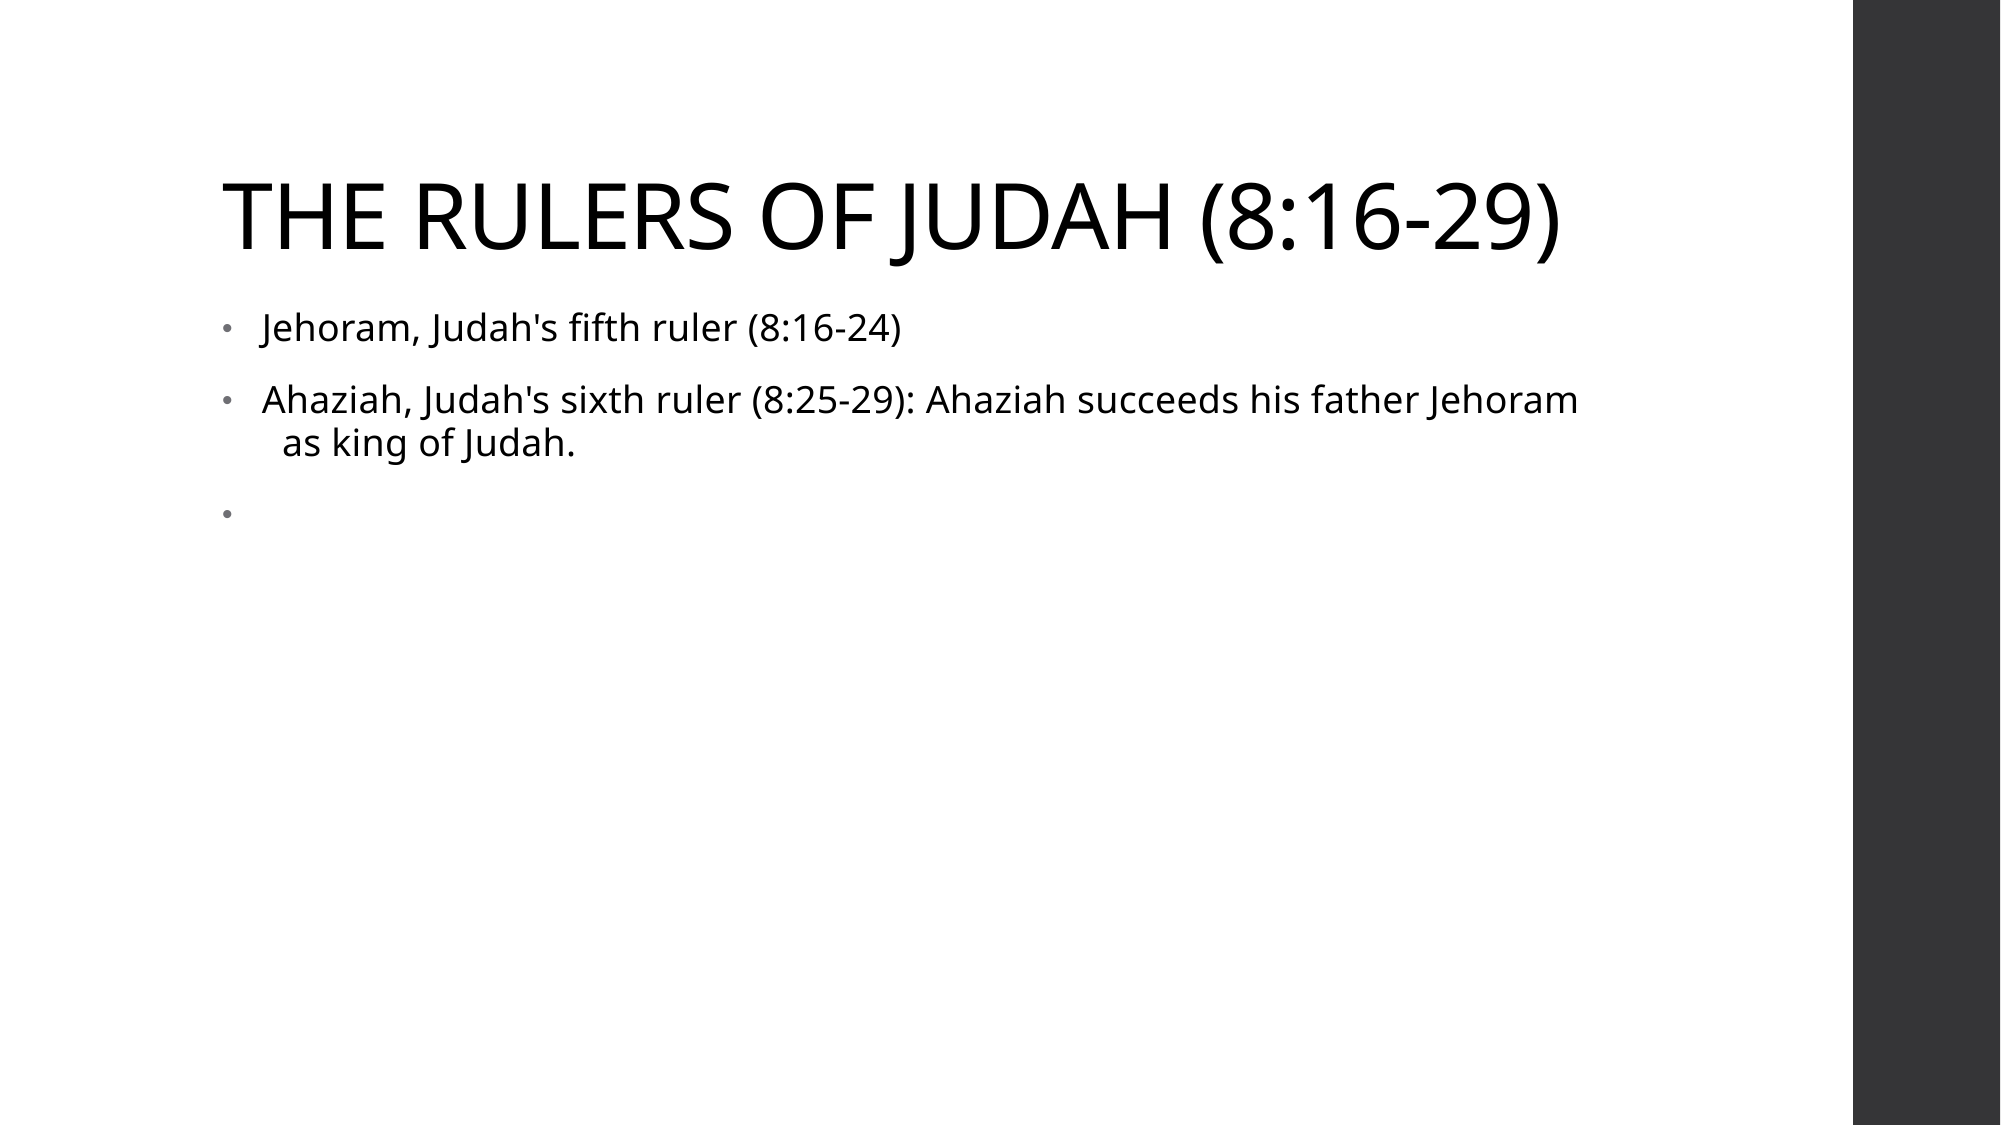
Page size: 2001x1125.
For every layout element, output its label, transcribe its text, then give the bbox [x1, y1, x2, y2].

list Jehoram, Judah's fifth ruler (8:16-24) Ahaziah, Judah's sixth ruler (8:25-29): Ahaziah succeeds his father Jehoram as king of Judah. [206, 299, 1617, 1014]
title THE RULERS OF JUDAH (8:16-29) [206, 60, 1797, 278]
